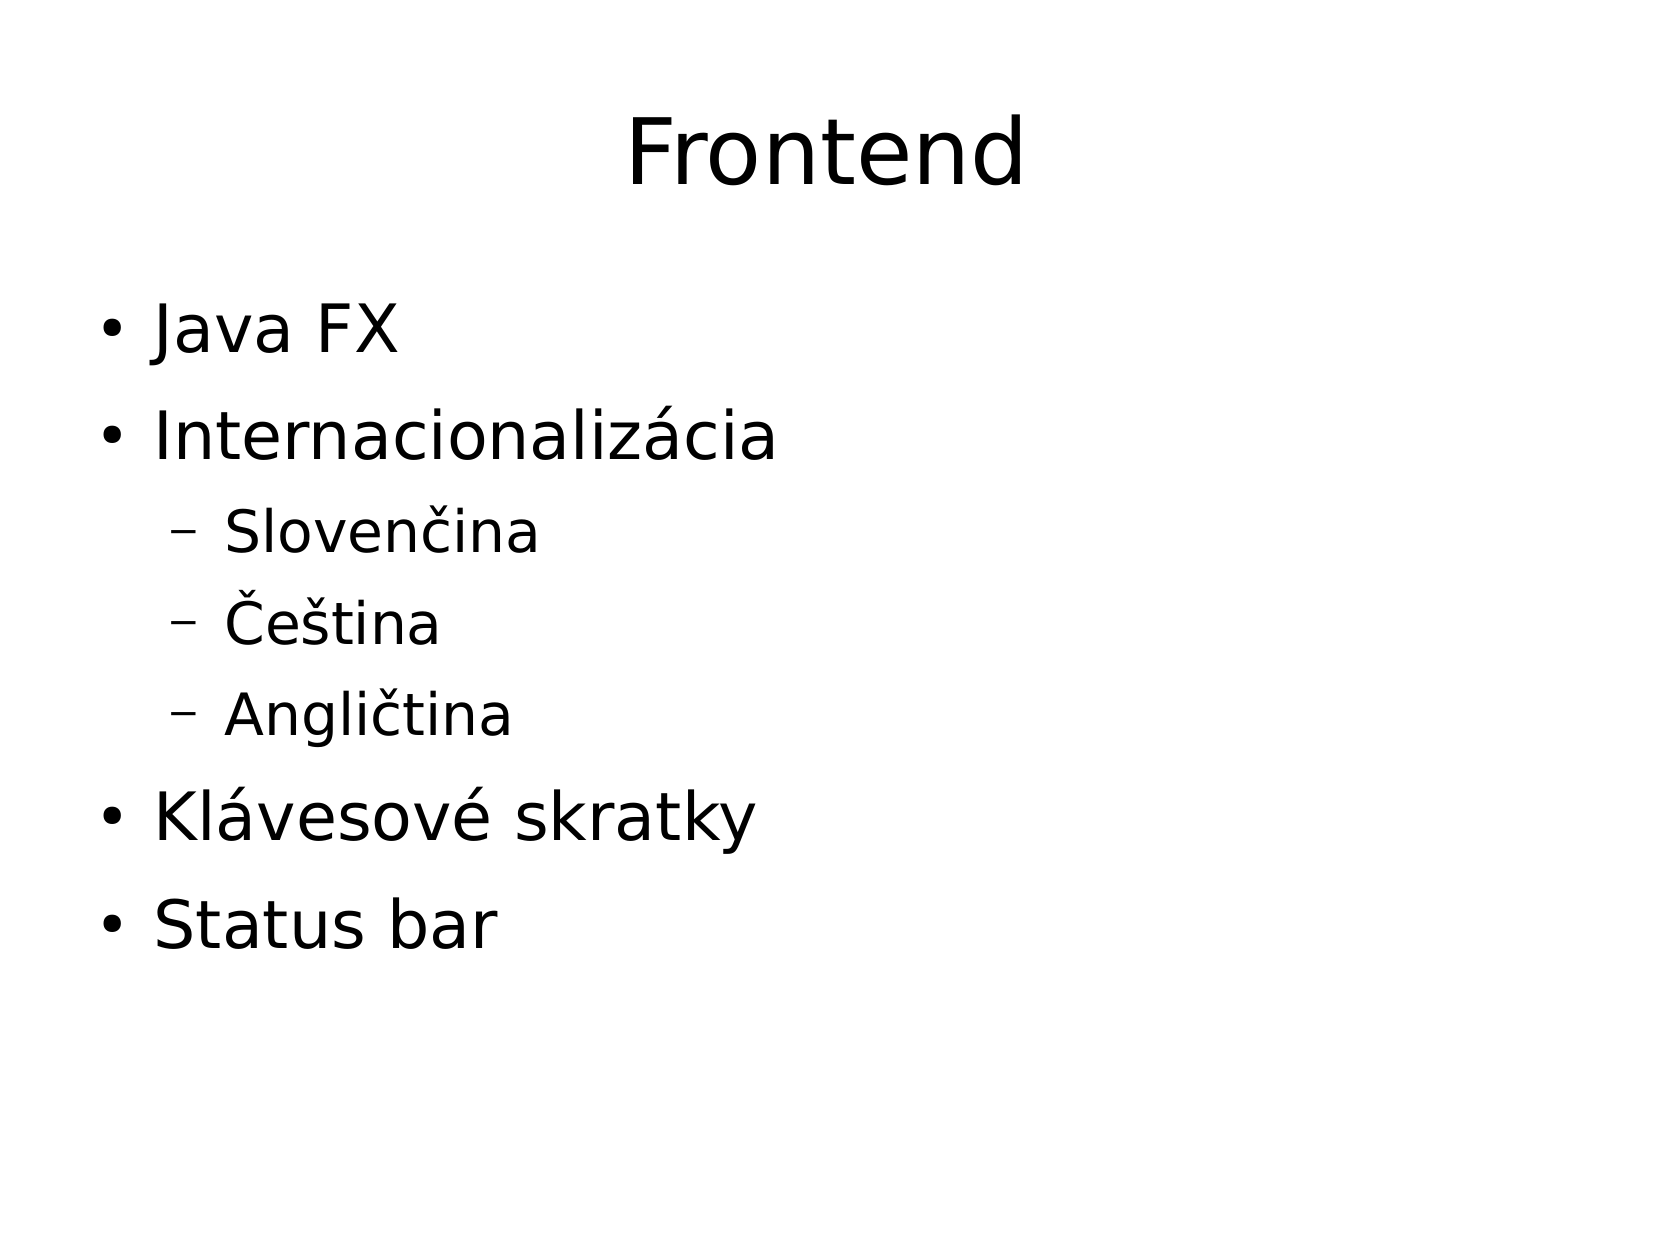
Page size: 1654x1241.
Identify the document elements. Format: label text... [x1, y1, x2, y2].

list Java FX Internacionalizácia Slovenčina Čeština Angličtina Klávesové skratky Status bar [82, 290, 1571, 1010]
title Frontend [82, 49, 1571, 257]
